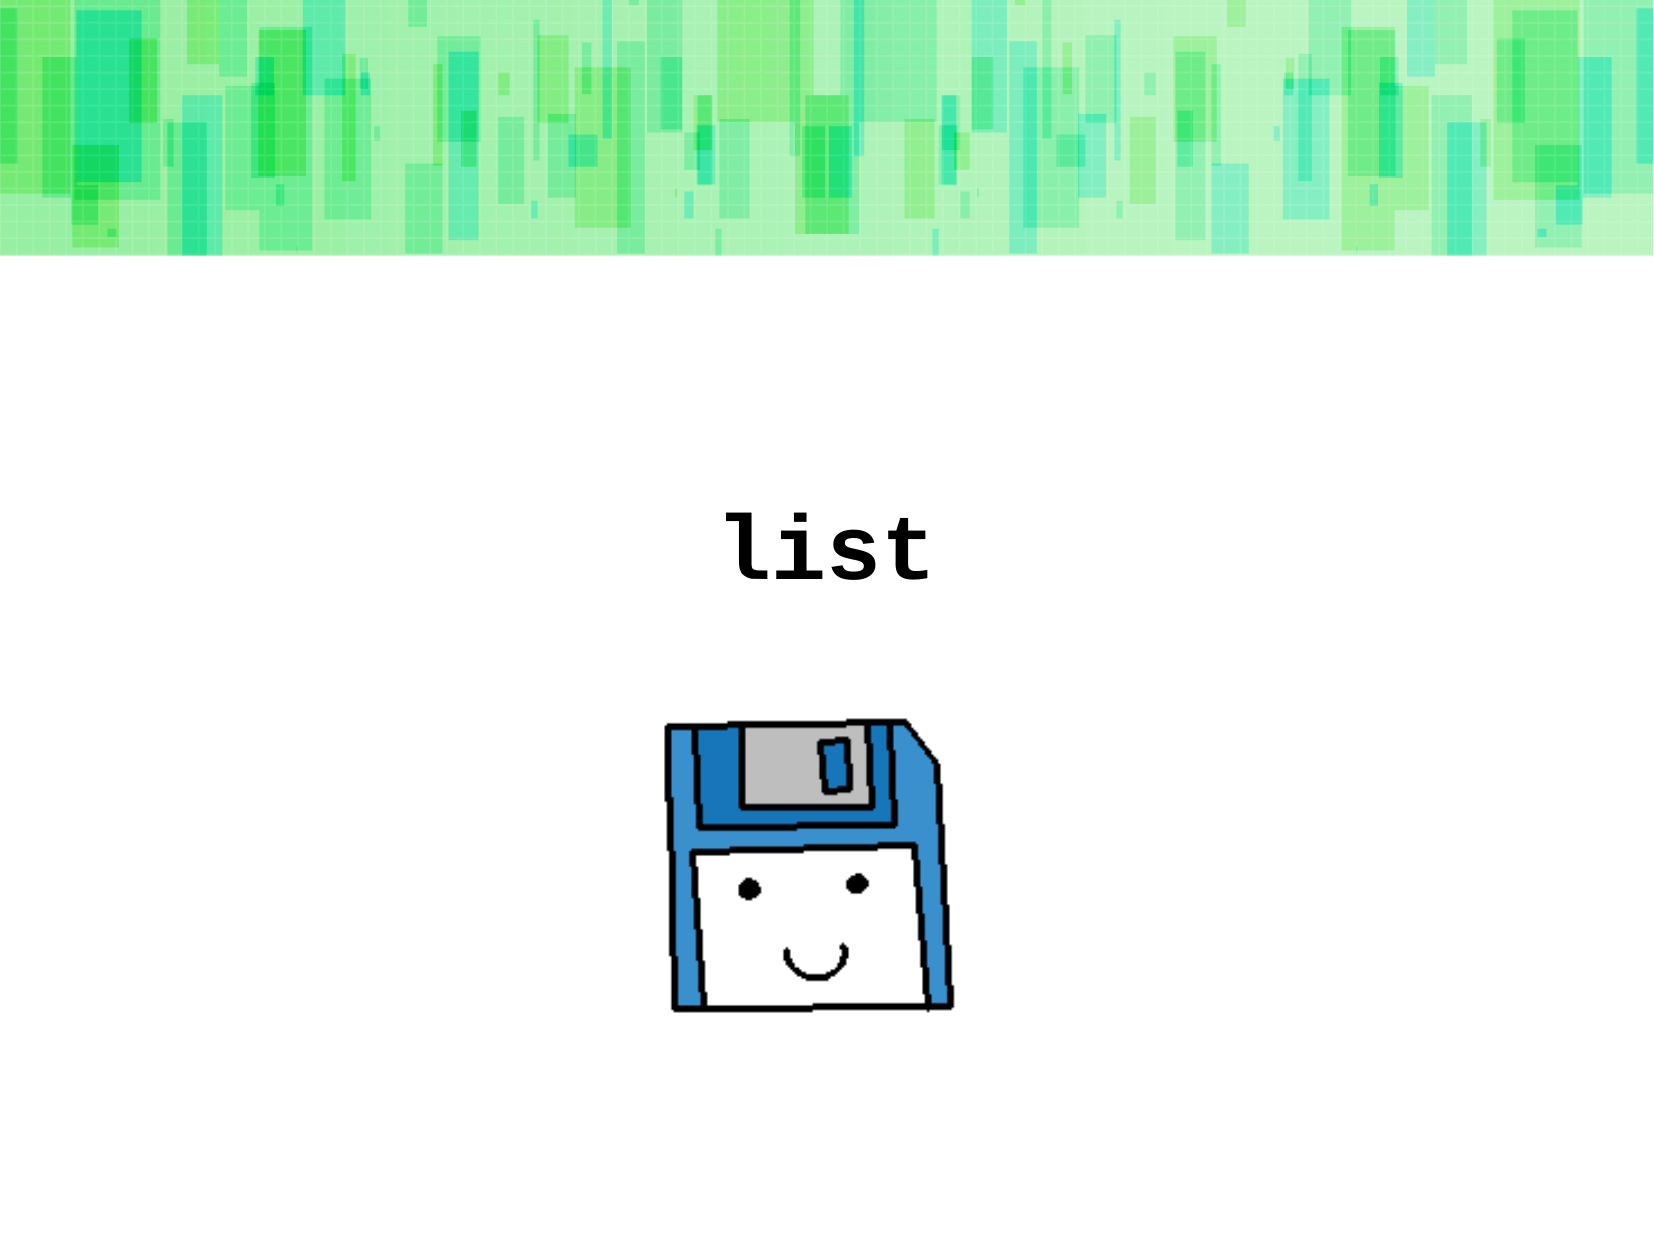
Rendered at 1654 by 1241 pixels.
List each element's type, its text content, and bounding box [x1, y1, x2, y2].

picture [0, 0, 1654, 1241]
subtitle list [82, 285, 1571, 826]
